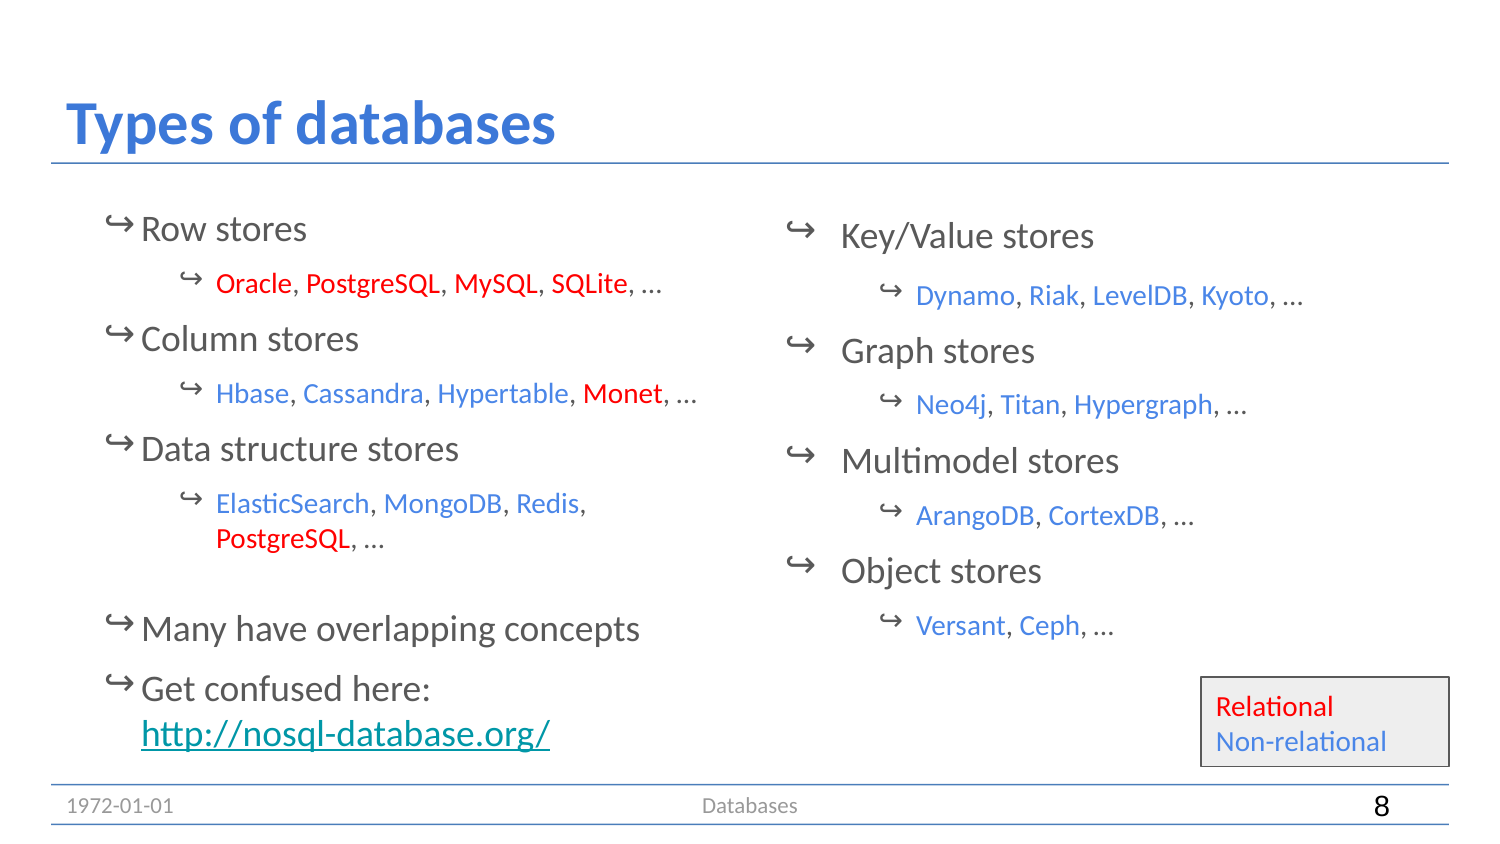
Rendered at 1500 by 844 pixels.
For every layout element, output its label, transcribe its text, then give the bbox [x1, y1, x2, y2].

list Key/Value stores Dynamo, Riak, LevelDB, Kyoto, … Graph stores Neo4j, Titan, Hypergraph, … Multimodel stores ArangoDB, CortexDB, … Object stores Versant, Ceph, … [751, 189, 1451, 750]
list Row stores Oracle, PostgreSQL, MySQL, SQLite, … Column stores Hbase, Cassandra, Hypertable, Monet, … Data structure stores ElasticSearch, MongoDB, Redis, PostgreSQL, … Many have overlapping concepts Get confused here: http://nosql-database.org/ [51, 189, 751, 750]
title Types of databases [51, 72, 1449, 167]
slide_number <number> [1358, 784, 1449, 825]
text_box Relational Non-relational [1200, 677, 1449, 767]
